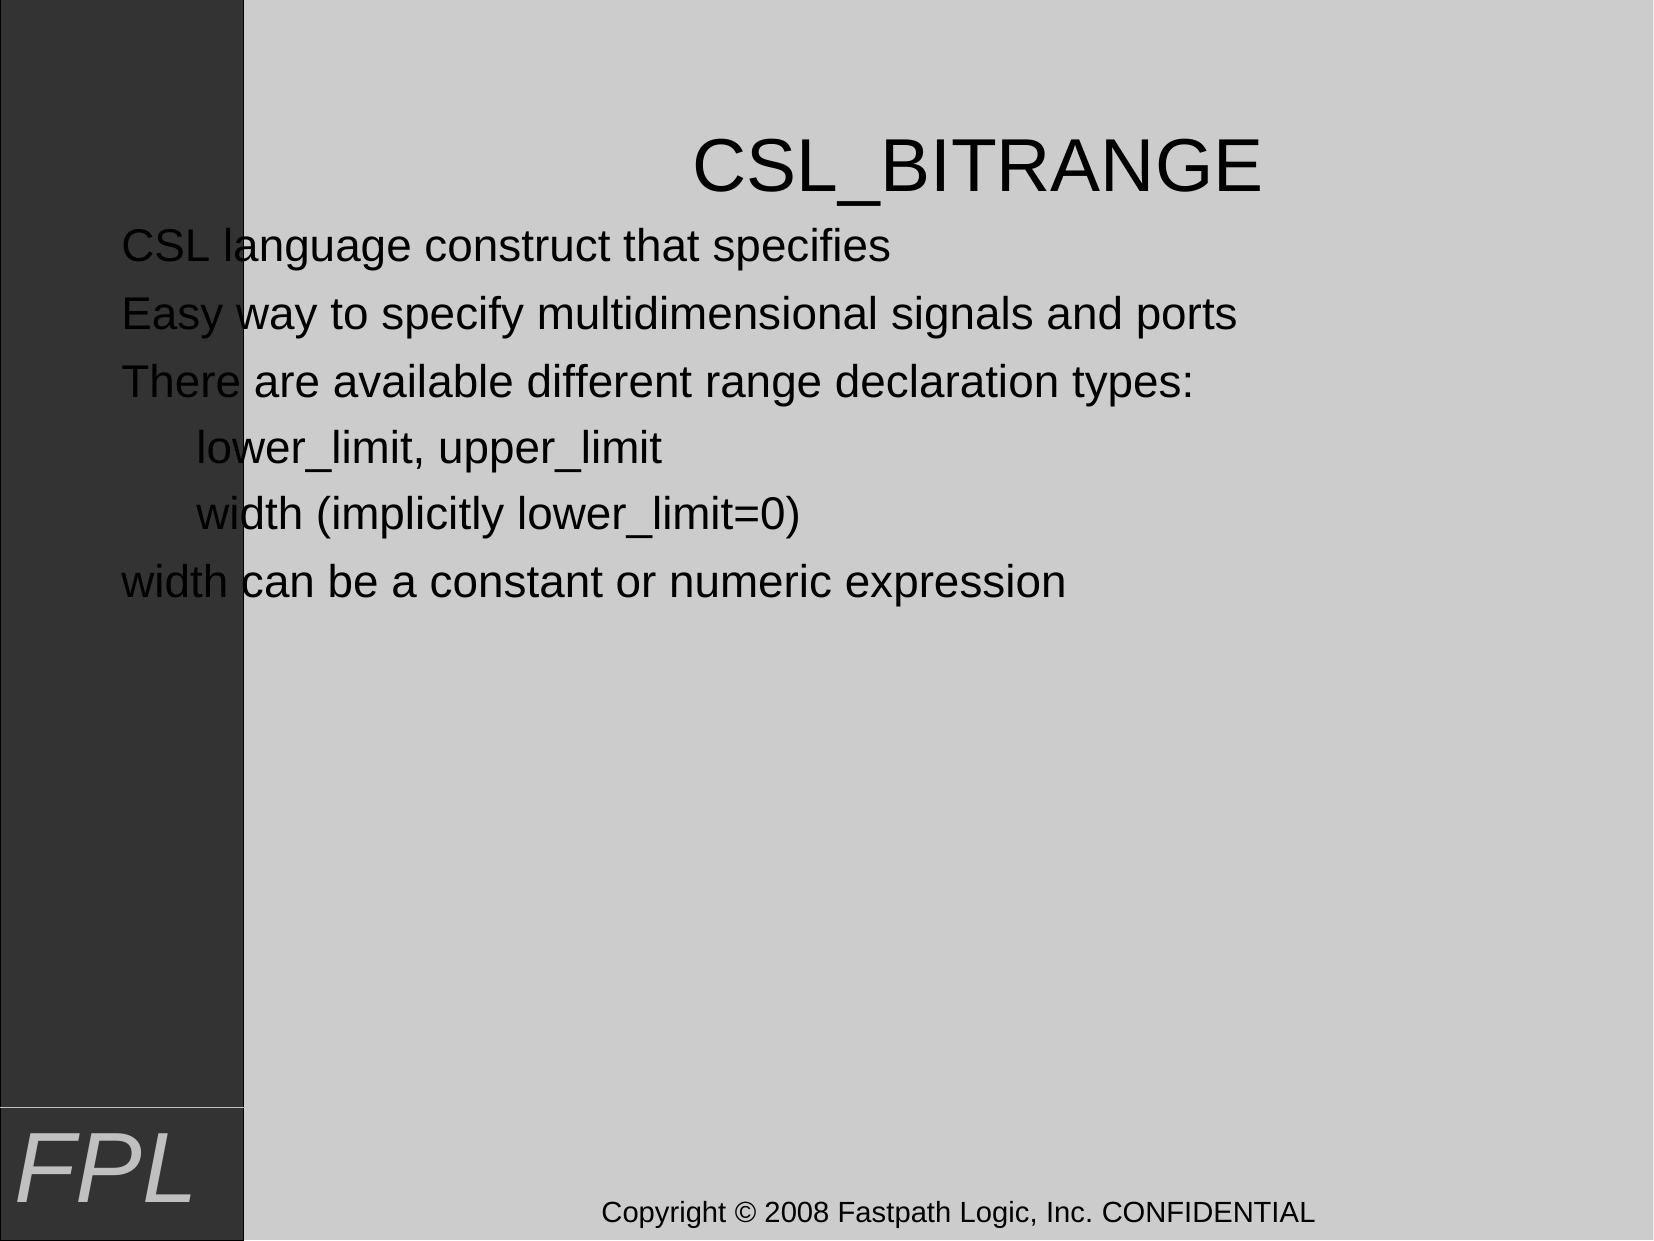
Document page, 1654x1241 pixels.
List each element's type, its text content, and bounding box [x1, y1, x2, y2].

list CSL language construct that specifies Easy way to specify multidimensional signals and ports There are available different range declaration types: lower_limit, upper_limit width (implicitly lower_limit=0) width can be a constant or numeric expression [121, 220, 1561, 1133]
title CSL_BITRANGE [427, 57, 1530, 220]
